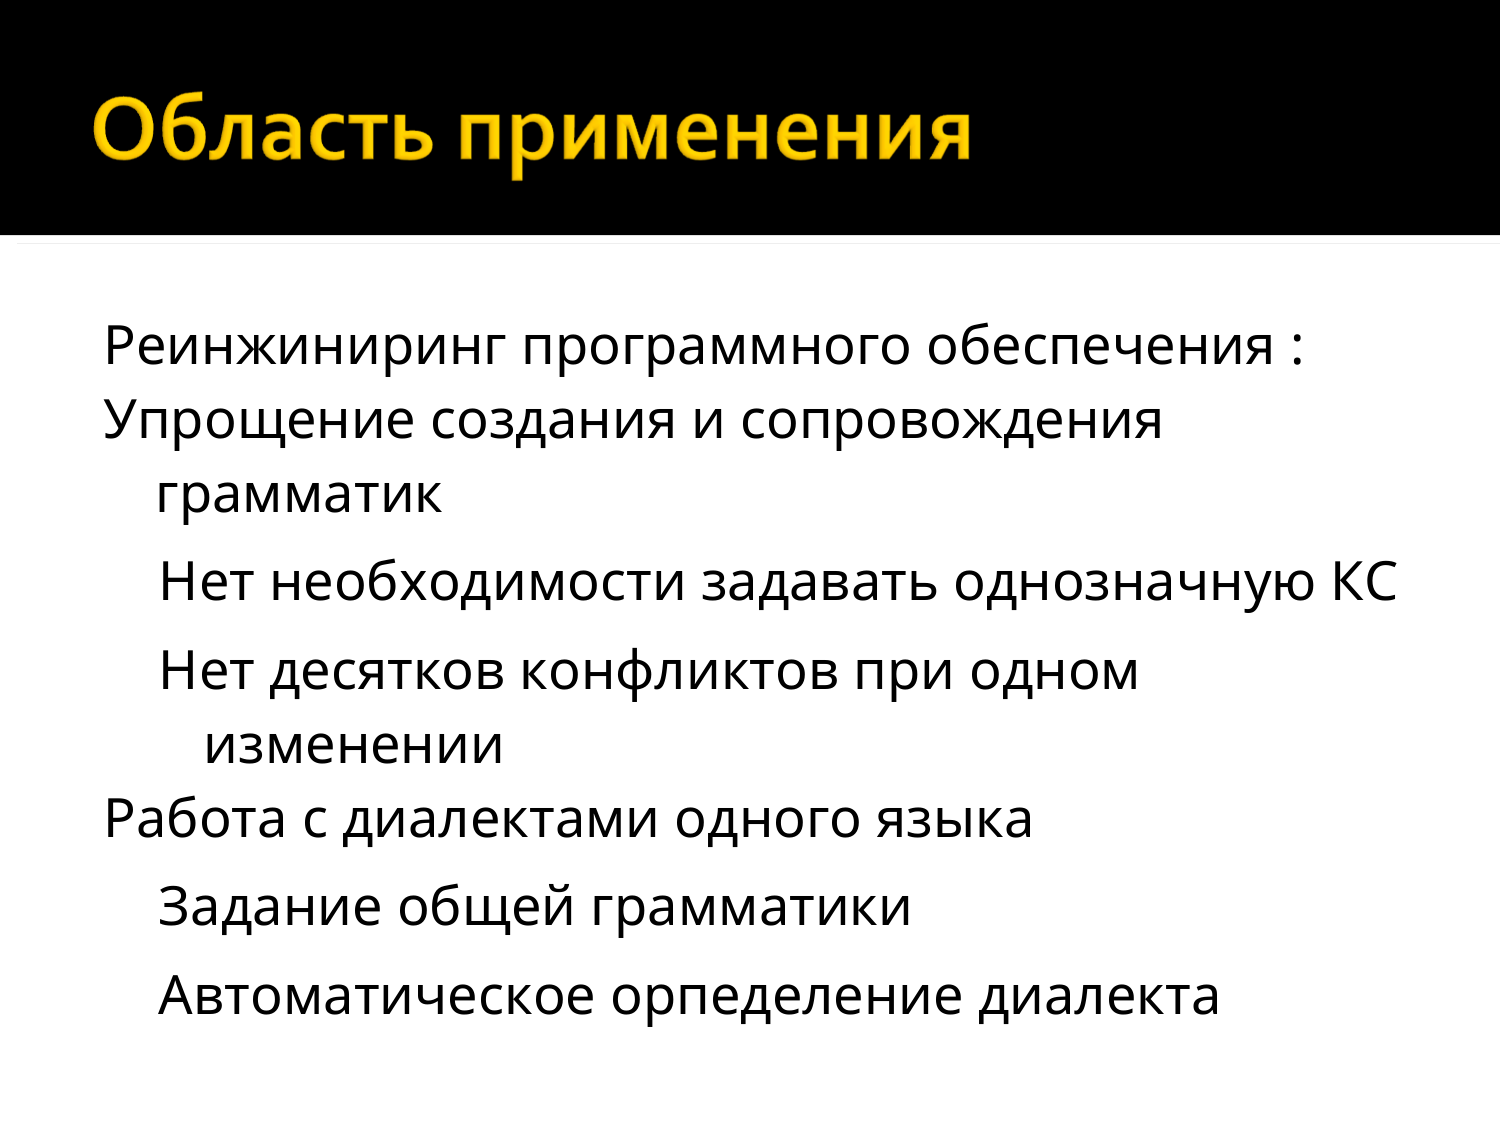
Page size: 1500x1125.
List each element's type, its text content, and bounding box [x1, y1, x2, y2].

text_box [31, 24, 1427, 233]
list Реинжиниринг программного обеспечения : Упрощение создания и сопровождения грамматик Нет необходимости задавать однозначную КС Нет десятков конфликтов при одном изменении Работа с диалектами одного языка Задание общей грамматики Автоматическое орпеделение диалекта [75, 291, 1426, 1051]
